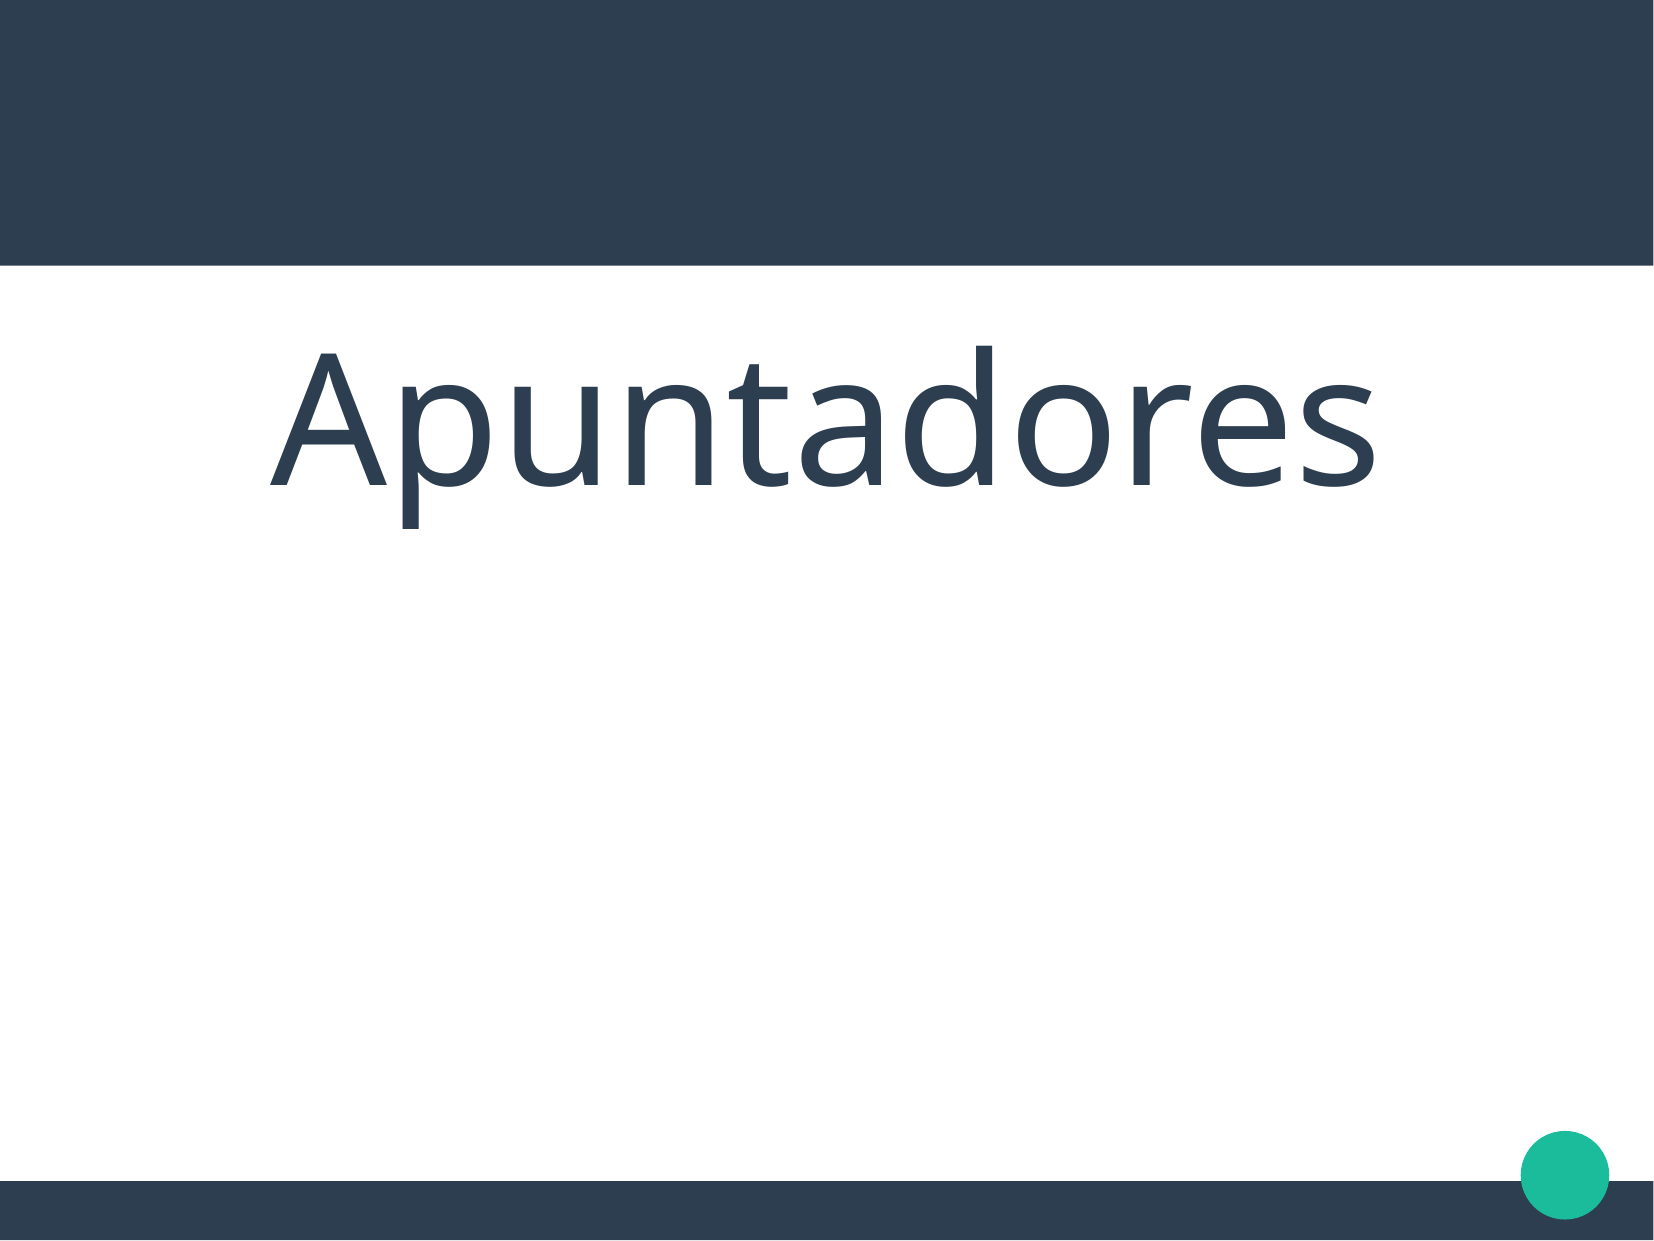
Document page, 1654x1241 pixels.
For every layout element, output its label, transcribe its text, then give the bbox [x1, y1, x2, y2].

subtitle Apuntadores [59, 49, 1595, 779]
